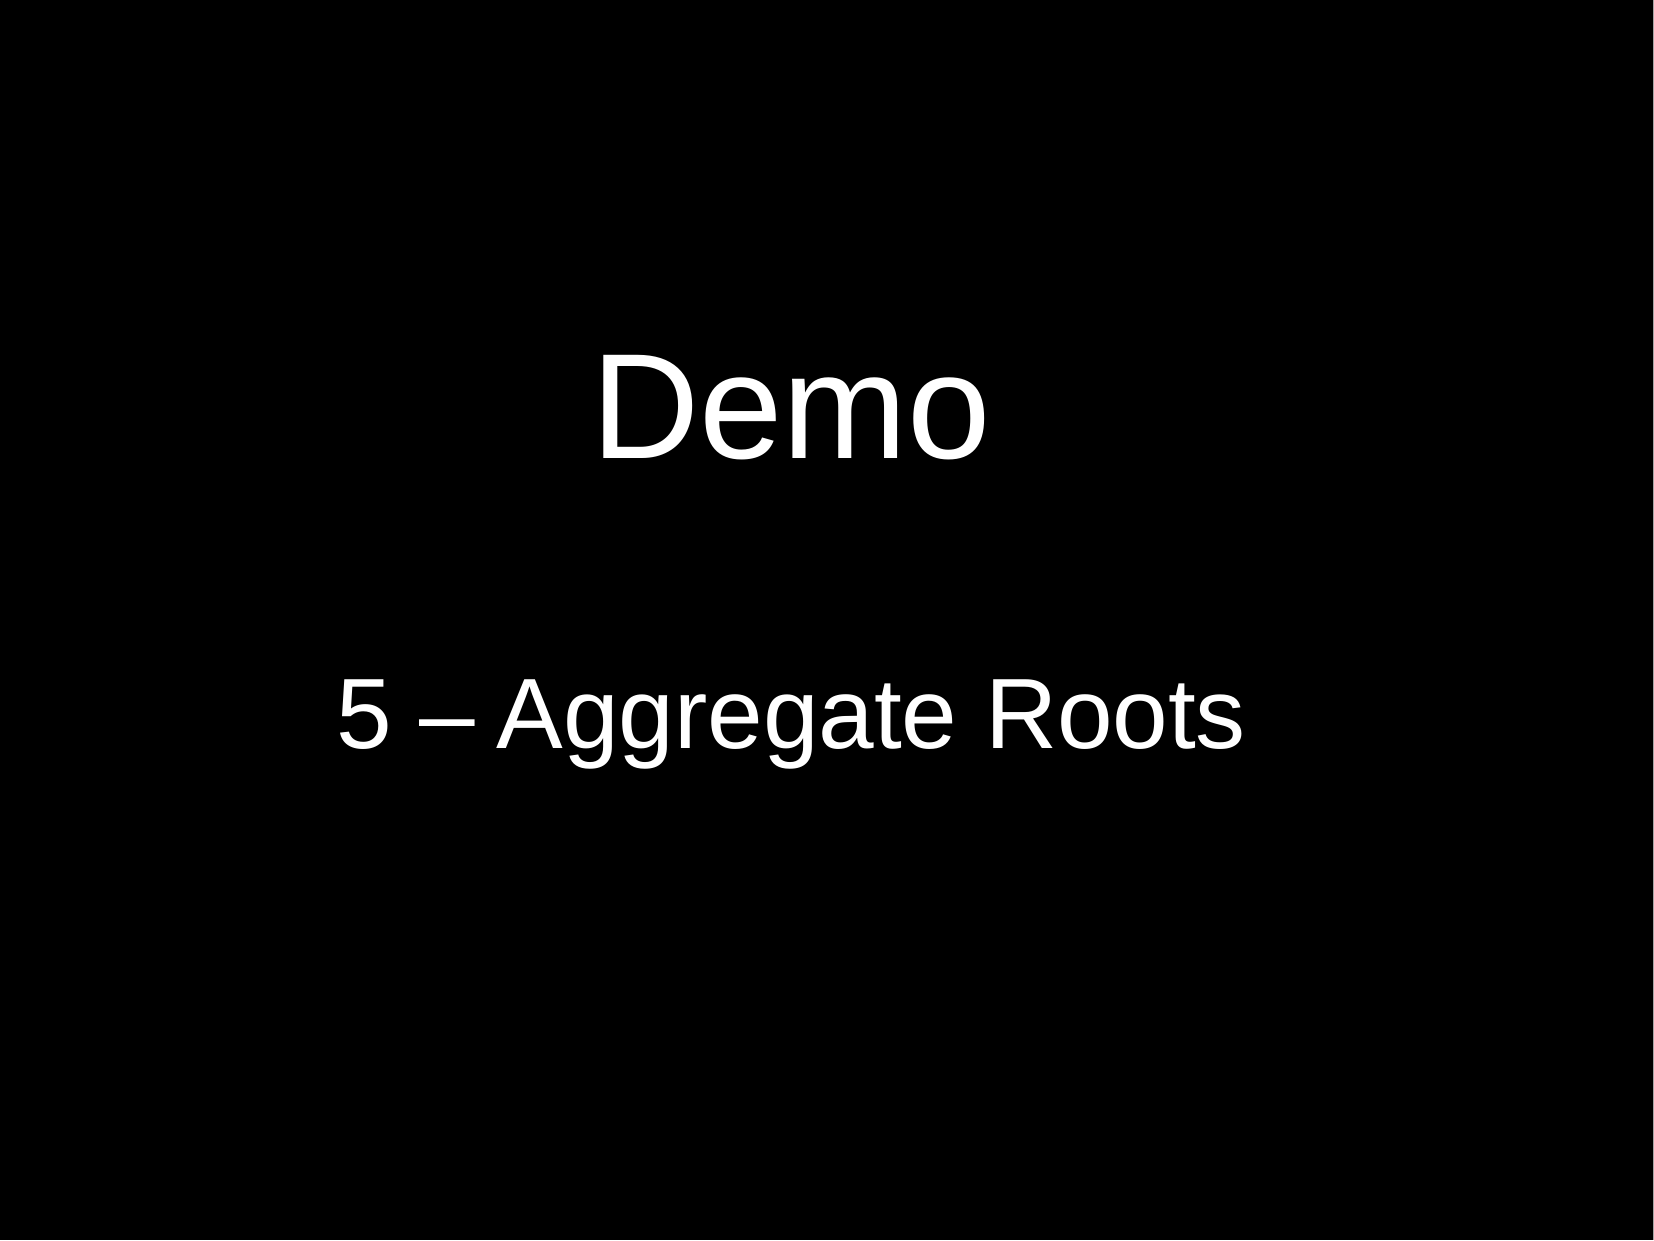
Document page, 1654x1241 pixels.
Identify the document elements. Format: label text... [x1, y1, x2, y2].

title Demo 5 – Aggregate Roots [47, 322, 1536, 770]
